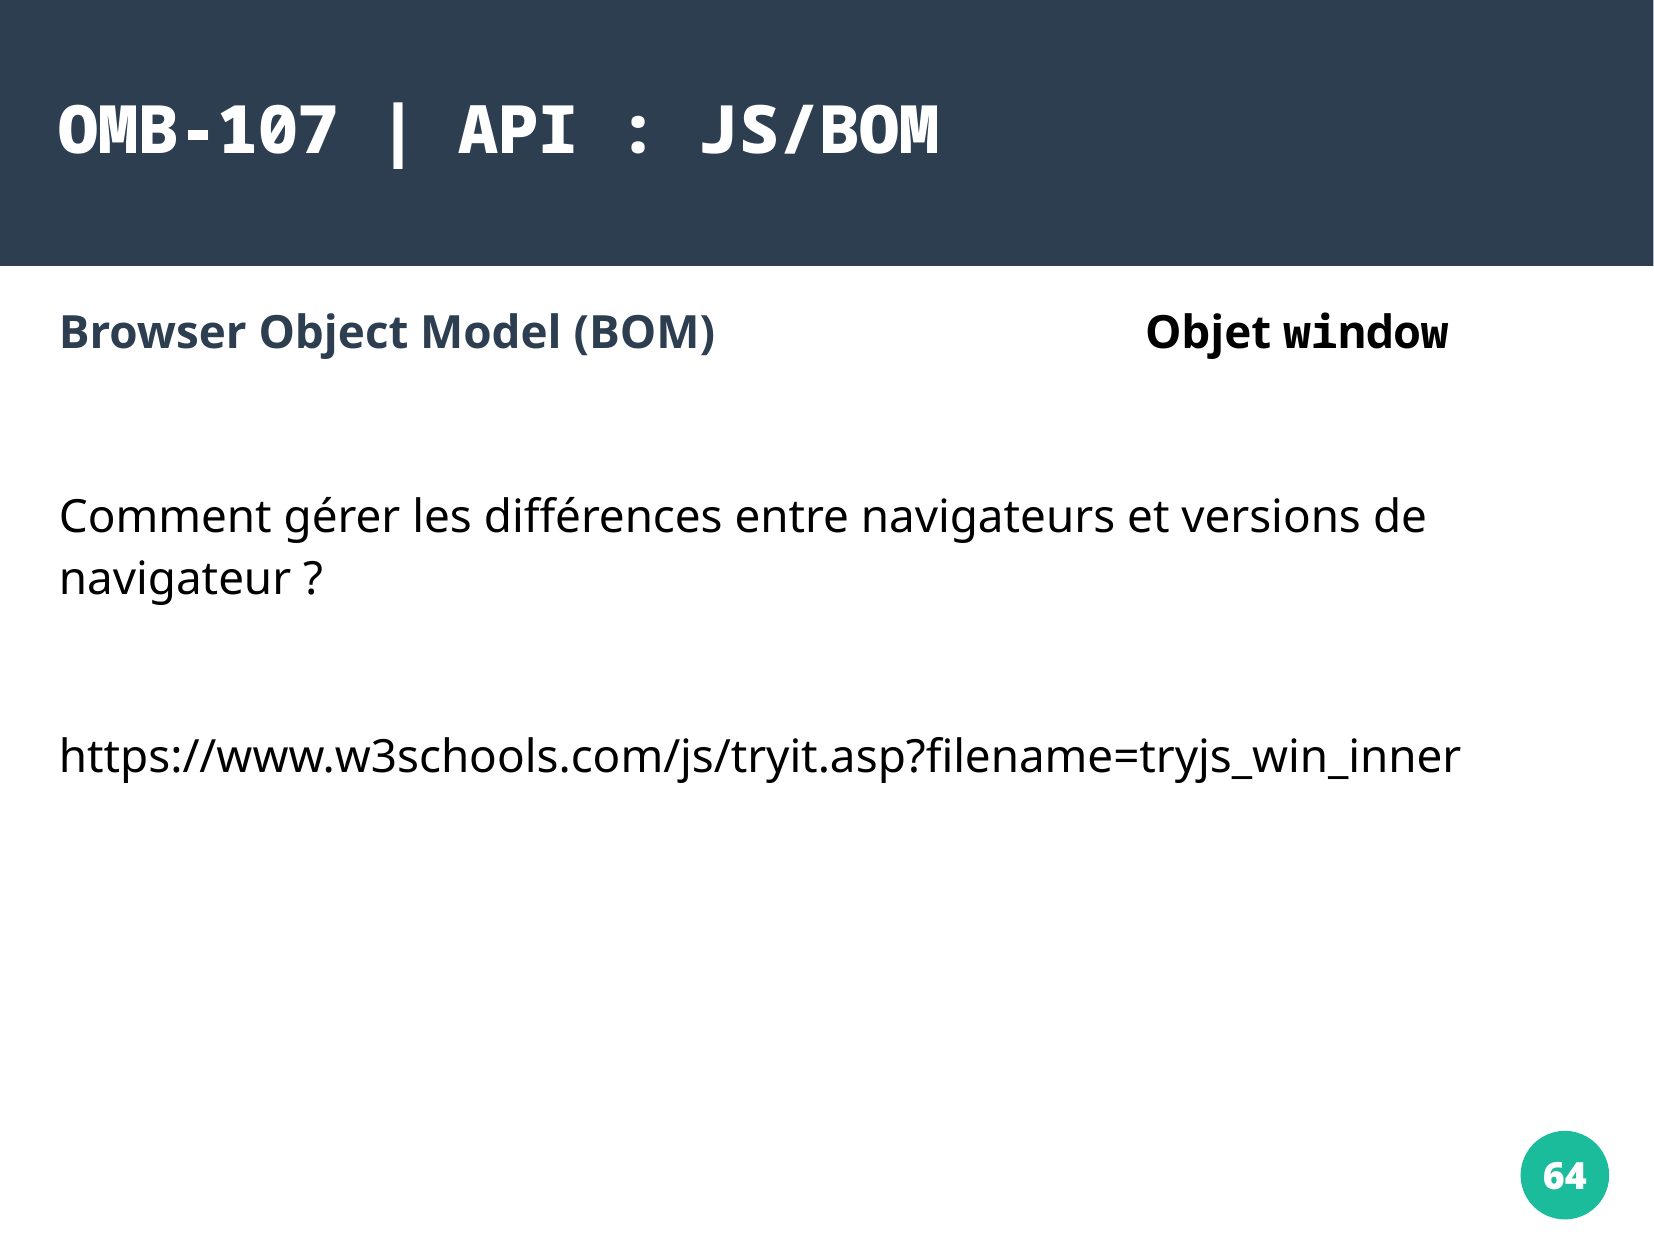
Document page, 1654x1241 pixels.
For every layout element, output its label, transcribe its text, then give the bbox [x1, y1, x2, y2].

list Browser Object Model (BOM) Objet window Comment gérer les différences entre navigateurs et versions de navigateur ? https://www.w3schools.com/js/tryit.asp?filename=tryjs_win_inner [58, 300, 1595, 1152]
title OMB-107 | API : JS/BOM [58, 49, 1595, 207]
